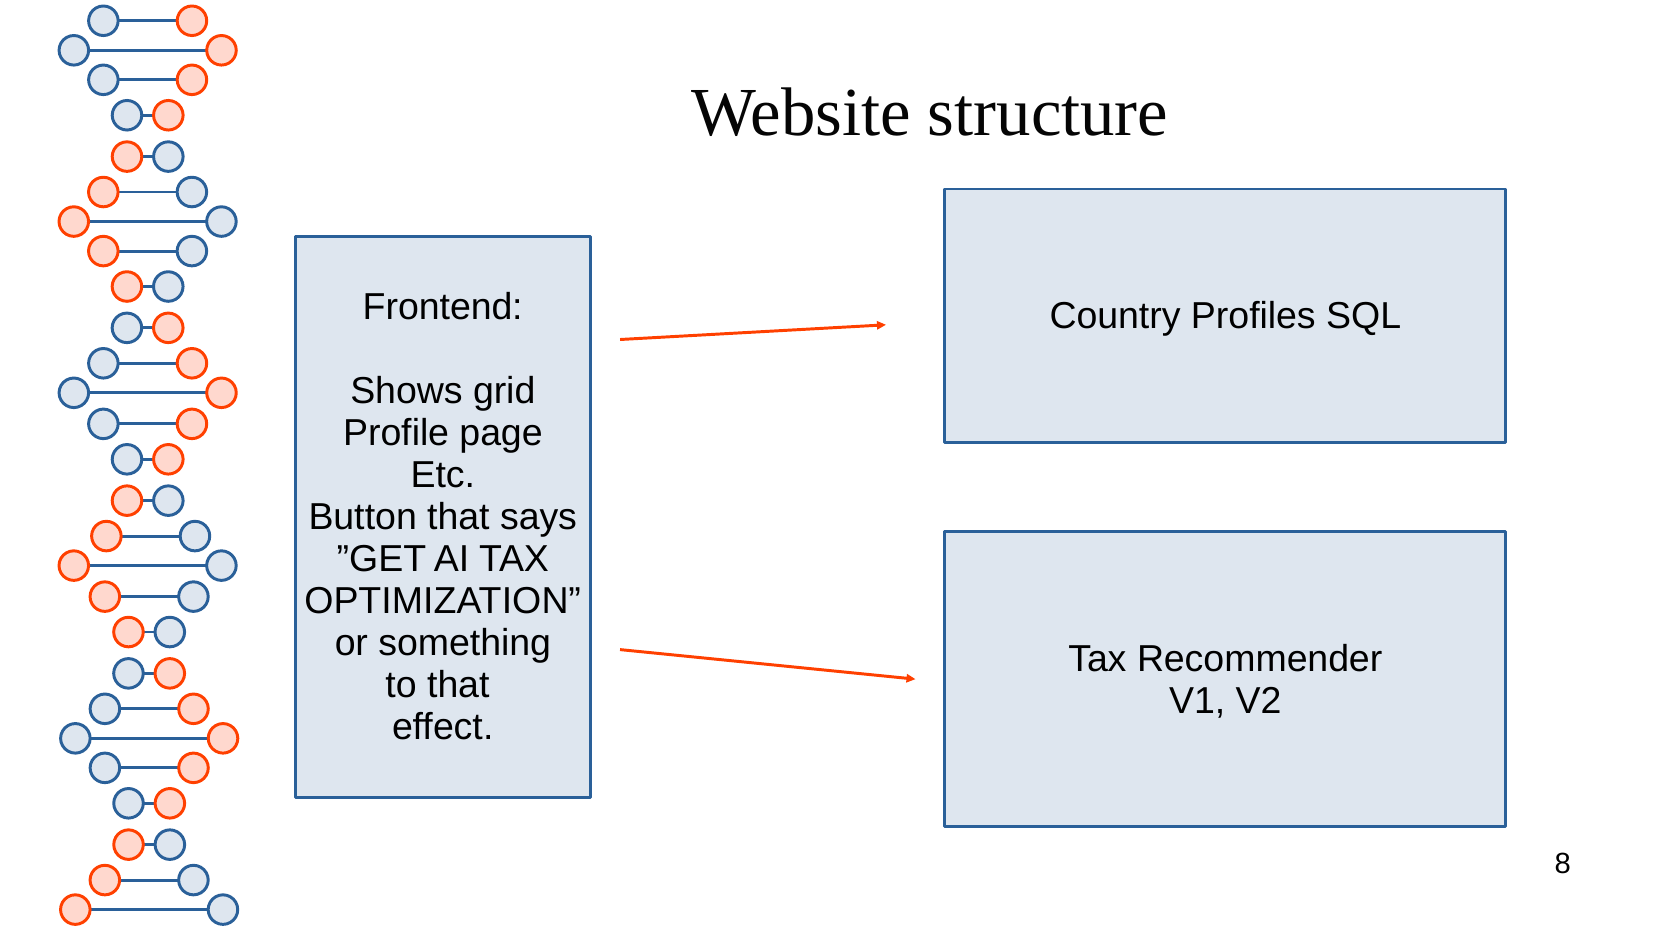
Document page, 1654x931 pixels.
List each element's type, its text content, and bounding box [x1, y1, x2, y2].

text_box Frontend: Shows grid Profile page Etc. Button that says ”GET AI TAX OPTIMIZATION” or something to that effect. [295, 236, 591, 798]
title Website structure [265, 35, 1595, 189]
text_box Country Profiles SQL [944, 188, 1506, 443]
text_box Tax Recommender V1, V2 [944, 531, 1506, 827]
